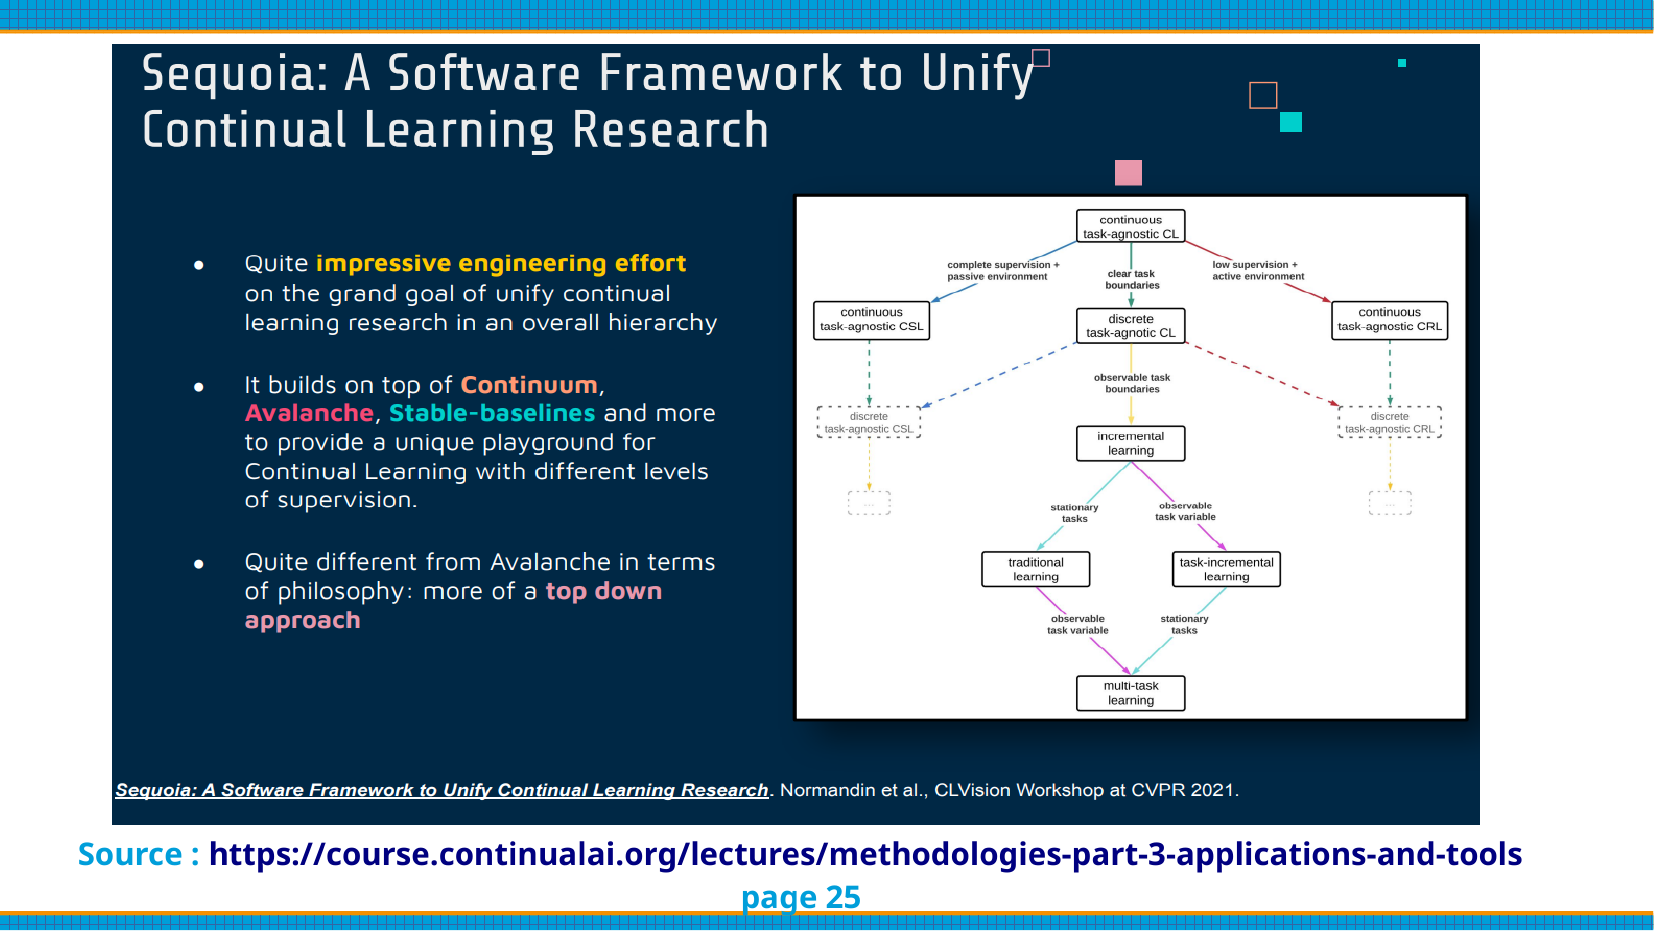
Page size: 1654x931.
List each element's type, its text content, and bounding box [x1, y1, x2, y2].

picture [112, 44, 1480, 826]
subtitle Source : https://course.continualai.org/lectures/methodologies-part-3-applications-and-tools page 25 [37, 0, 1565, 918]
